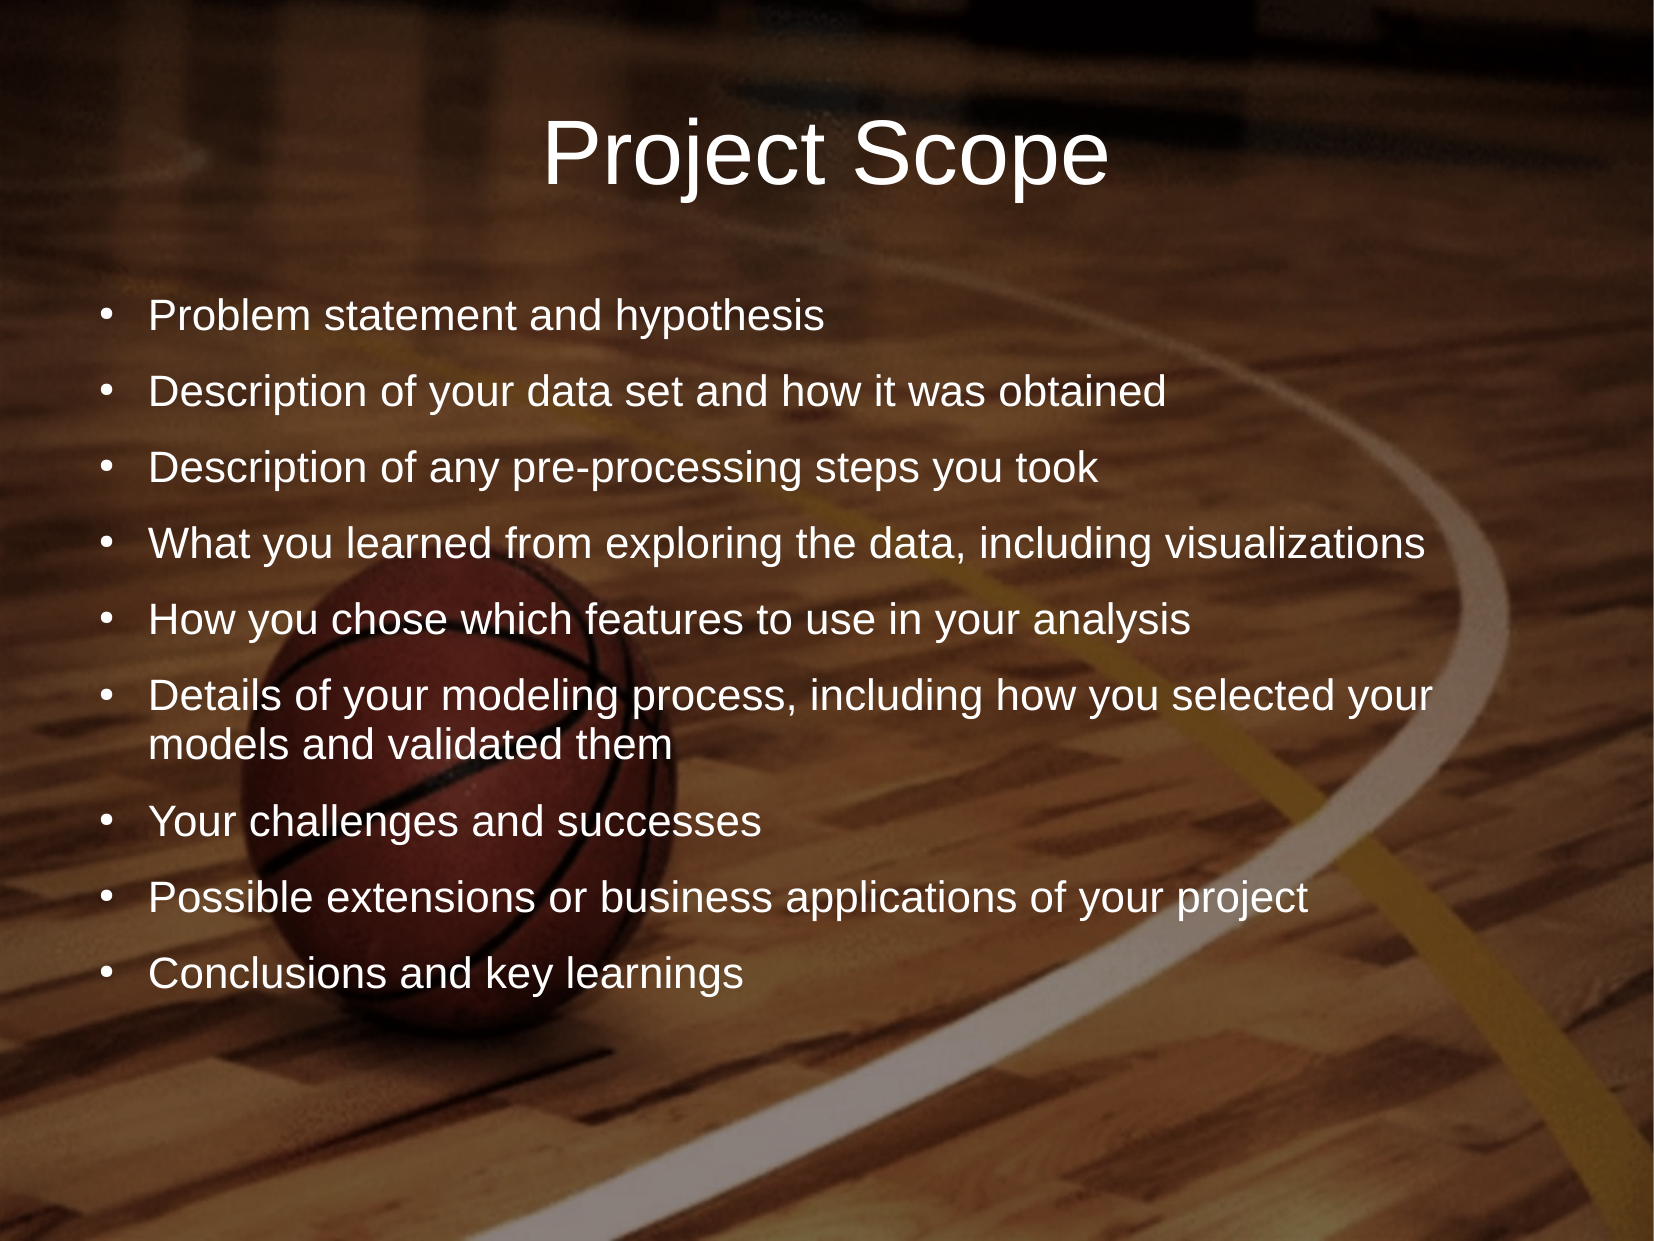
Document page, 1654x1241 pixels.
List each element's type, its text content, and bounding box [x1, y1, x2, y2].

title Project Scope [82, 49, 1571, 257]
list Problem statement and hypothesis Description of your data set and how it was obtained Description of any pre-processing steps you took What you learned from exploring the data, including visualizations How you chose which features to use in your analysis Details of your modeling process, including how you selected your models and validated them Your challenges and successes Possible extensions or business applications of your project Conclusions and key learnings [82, 290, 1571, 1010]
